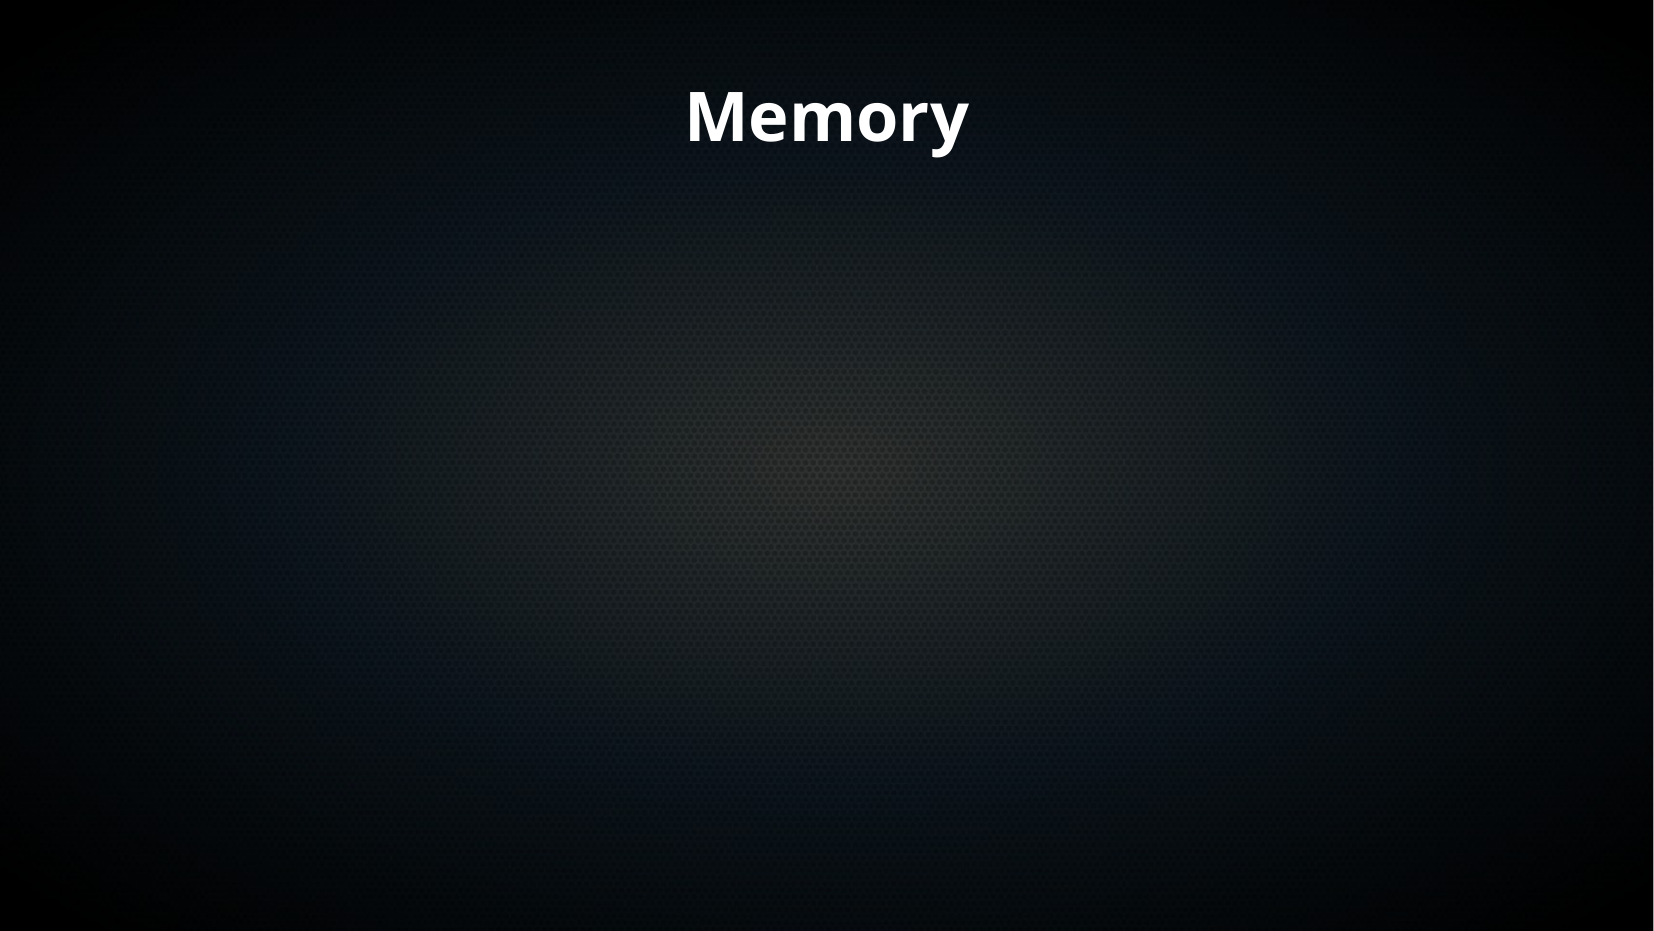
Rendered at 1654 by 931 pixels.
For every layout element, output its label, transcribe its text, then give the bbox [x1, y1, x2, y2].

title Memory [82, 37, 1571, 193]
picture [0, 0, 1654, 931]
